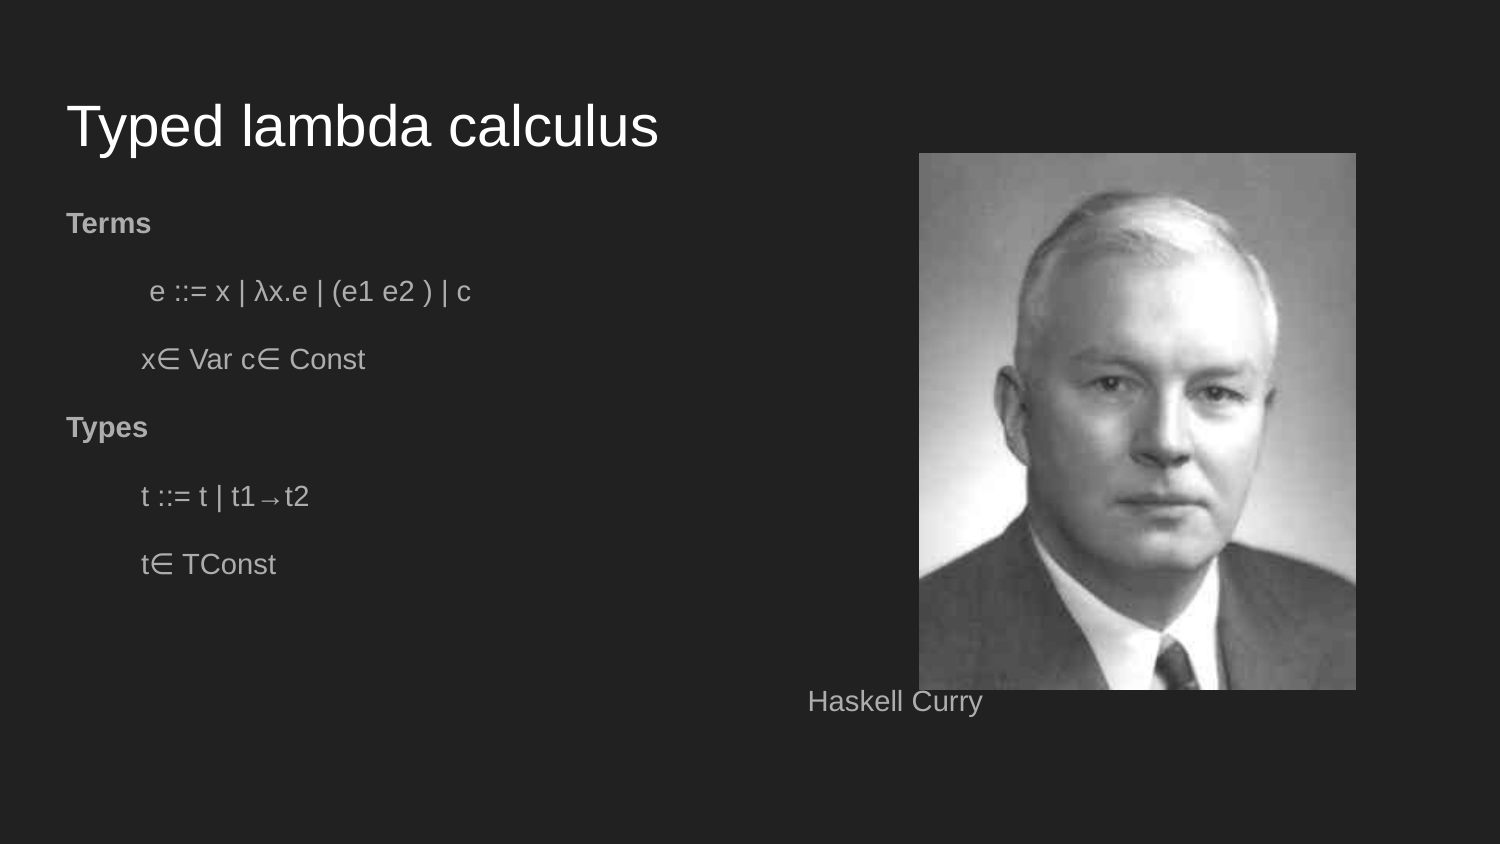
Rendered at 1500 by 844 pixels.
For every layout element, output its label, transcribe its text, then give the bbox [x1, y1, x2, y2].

list Terms e ::= x | λx.e | (e1 e2 ) | c x∈ Var c∈ Const Types t ::= t | t1→t2 t∈ TConst [51, 189, 708, 750]
list Haskell Curry [792, 189, 1449, 750]
title Typed lambda calculus [51, 72, 1449, 167]
picture [919, 153, 1356, 690]
